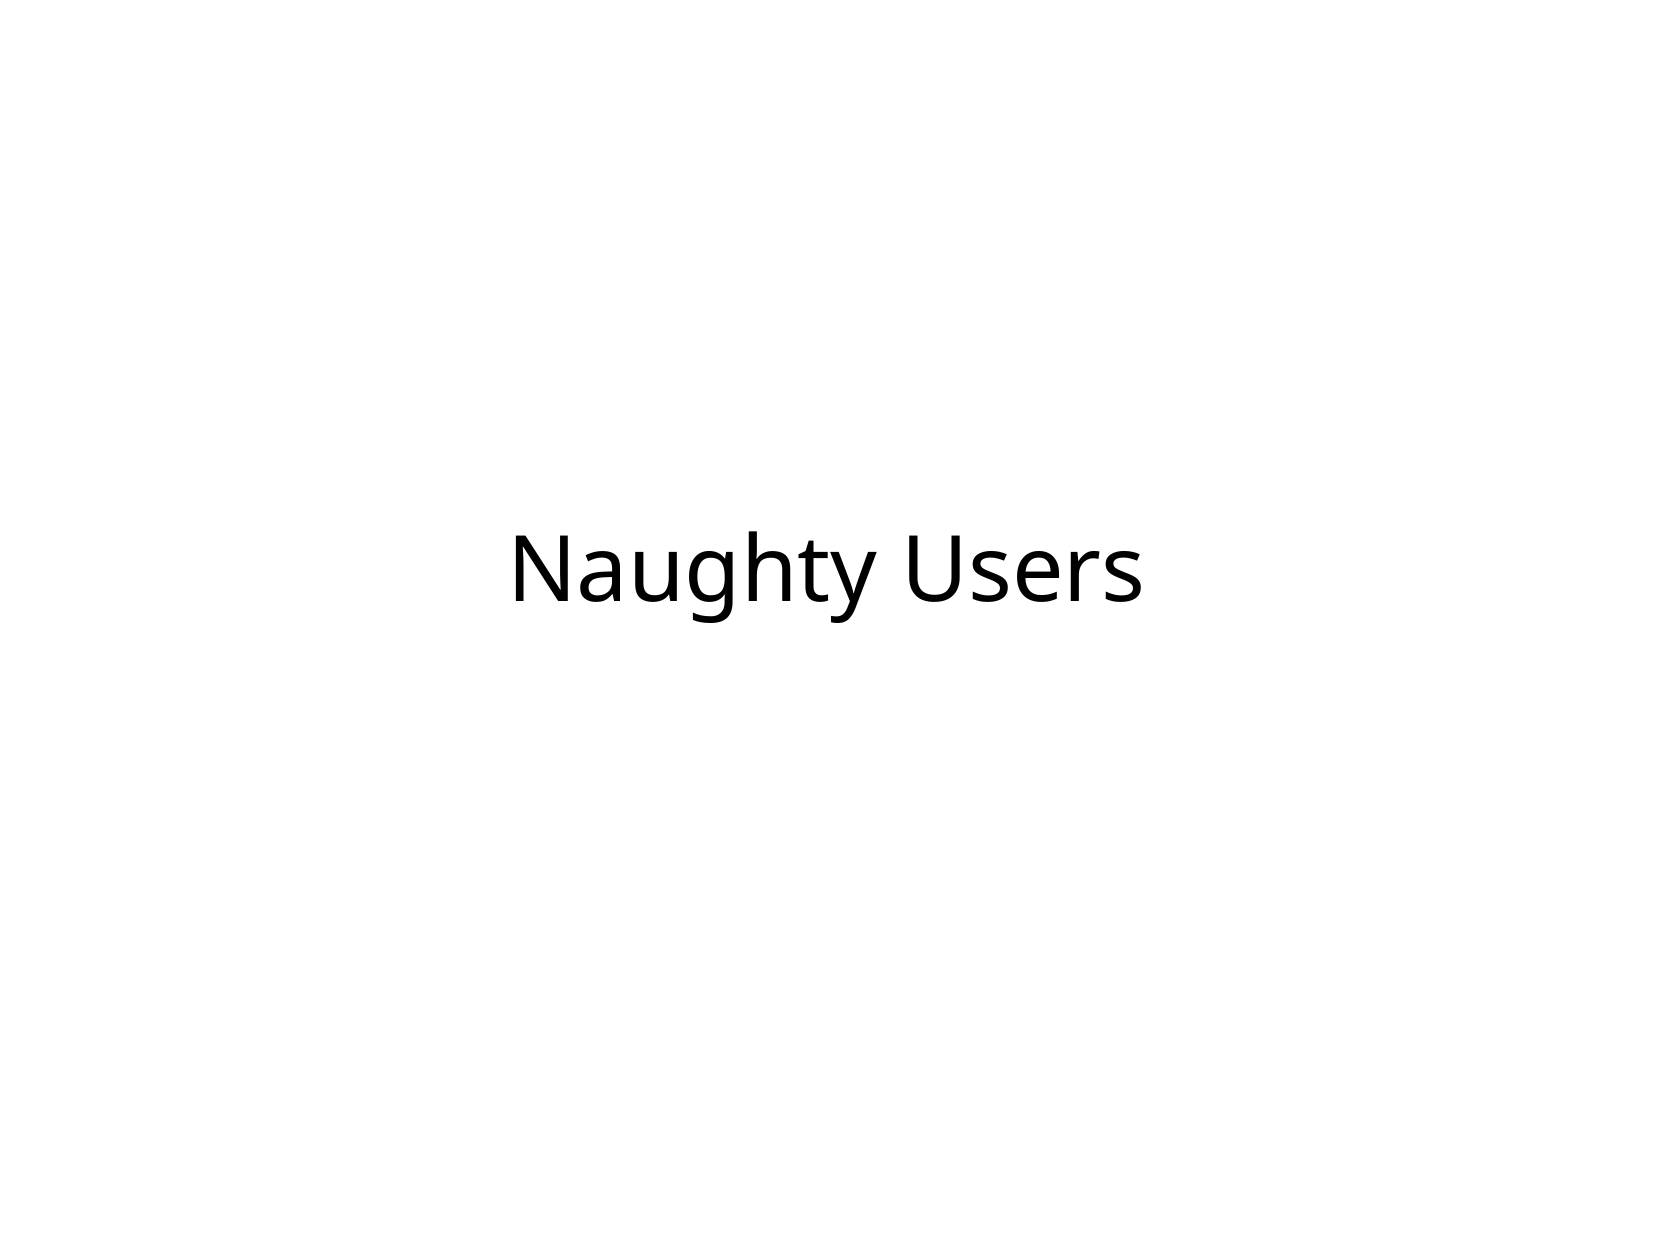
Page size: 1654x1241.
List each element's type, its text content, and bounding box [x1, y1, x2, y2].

title Naughty Users [82, 470, 1571, 663]
